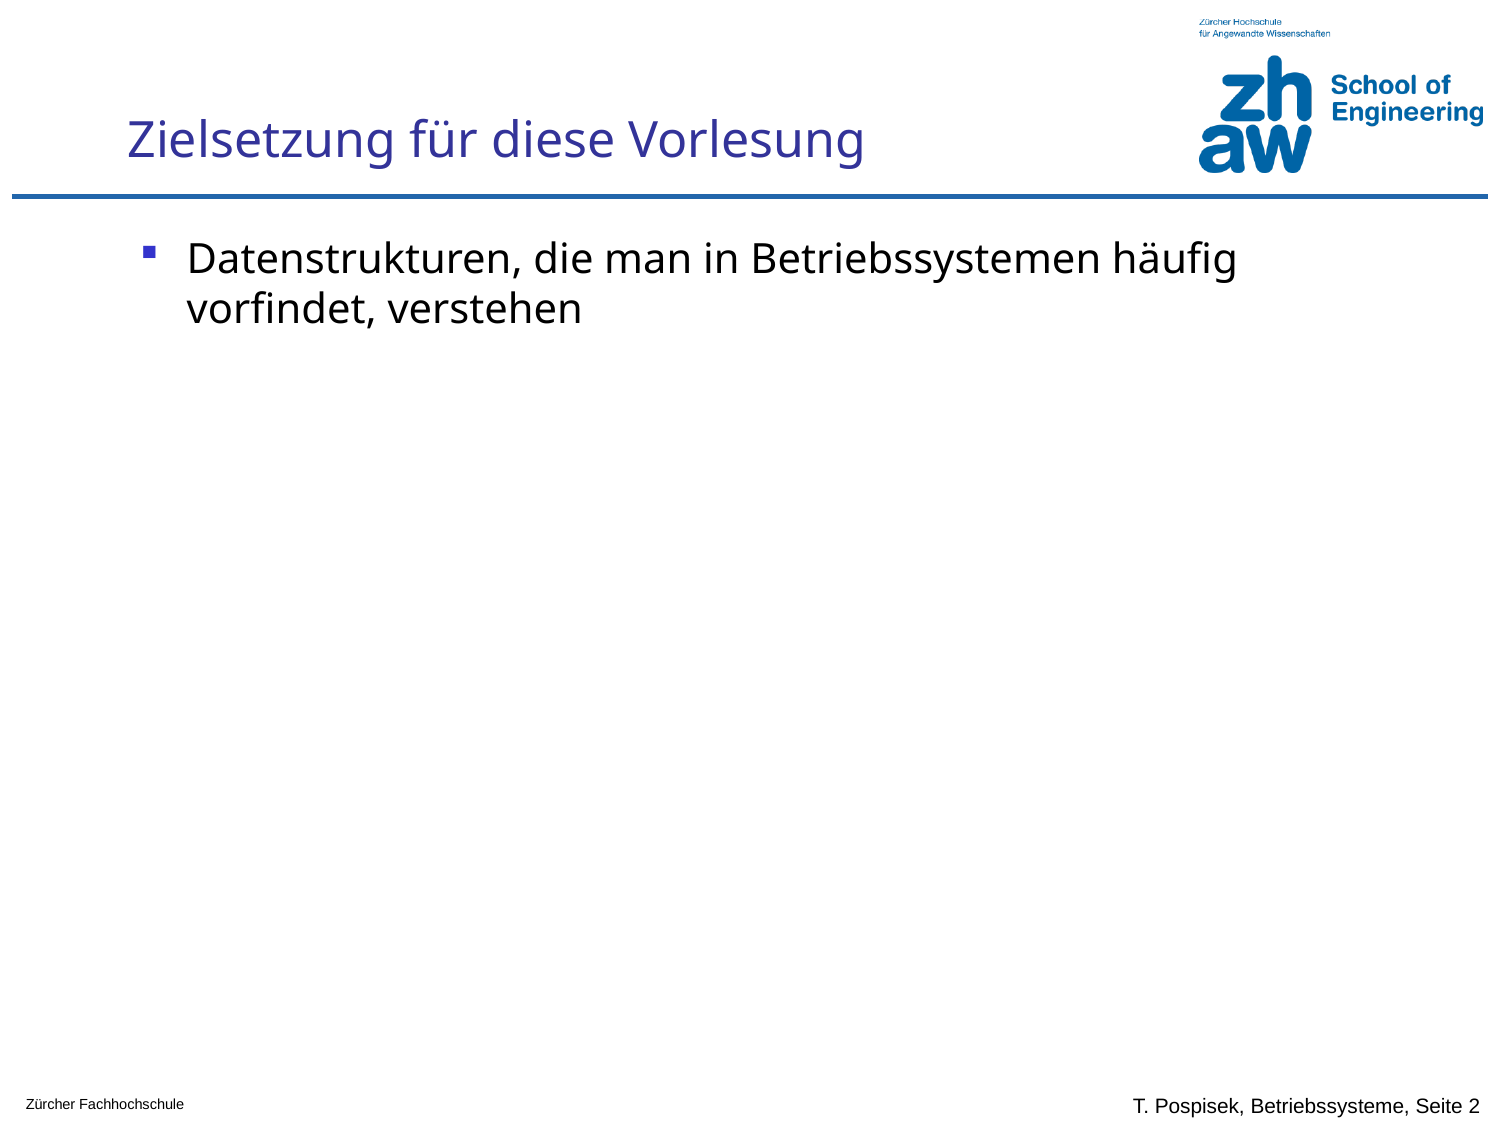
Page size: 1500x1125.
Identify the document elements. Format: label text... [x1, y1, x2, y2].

title Zielsetzung für diese Vorlesung [112, 50, 1391, 175]
picture [1199, 19, 1483, 173]
text_box Datenstrukturen, die man in Betriebssystemen häufig vorfindet, verstehen [125, 224, 1350, 738]
